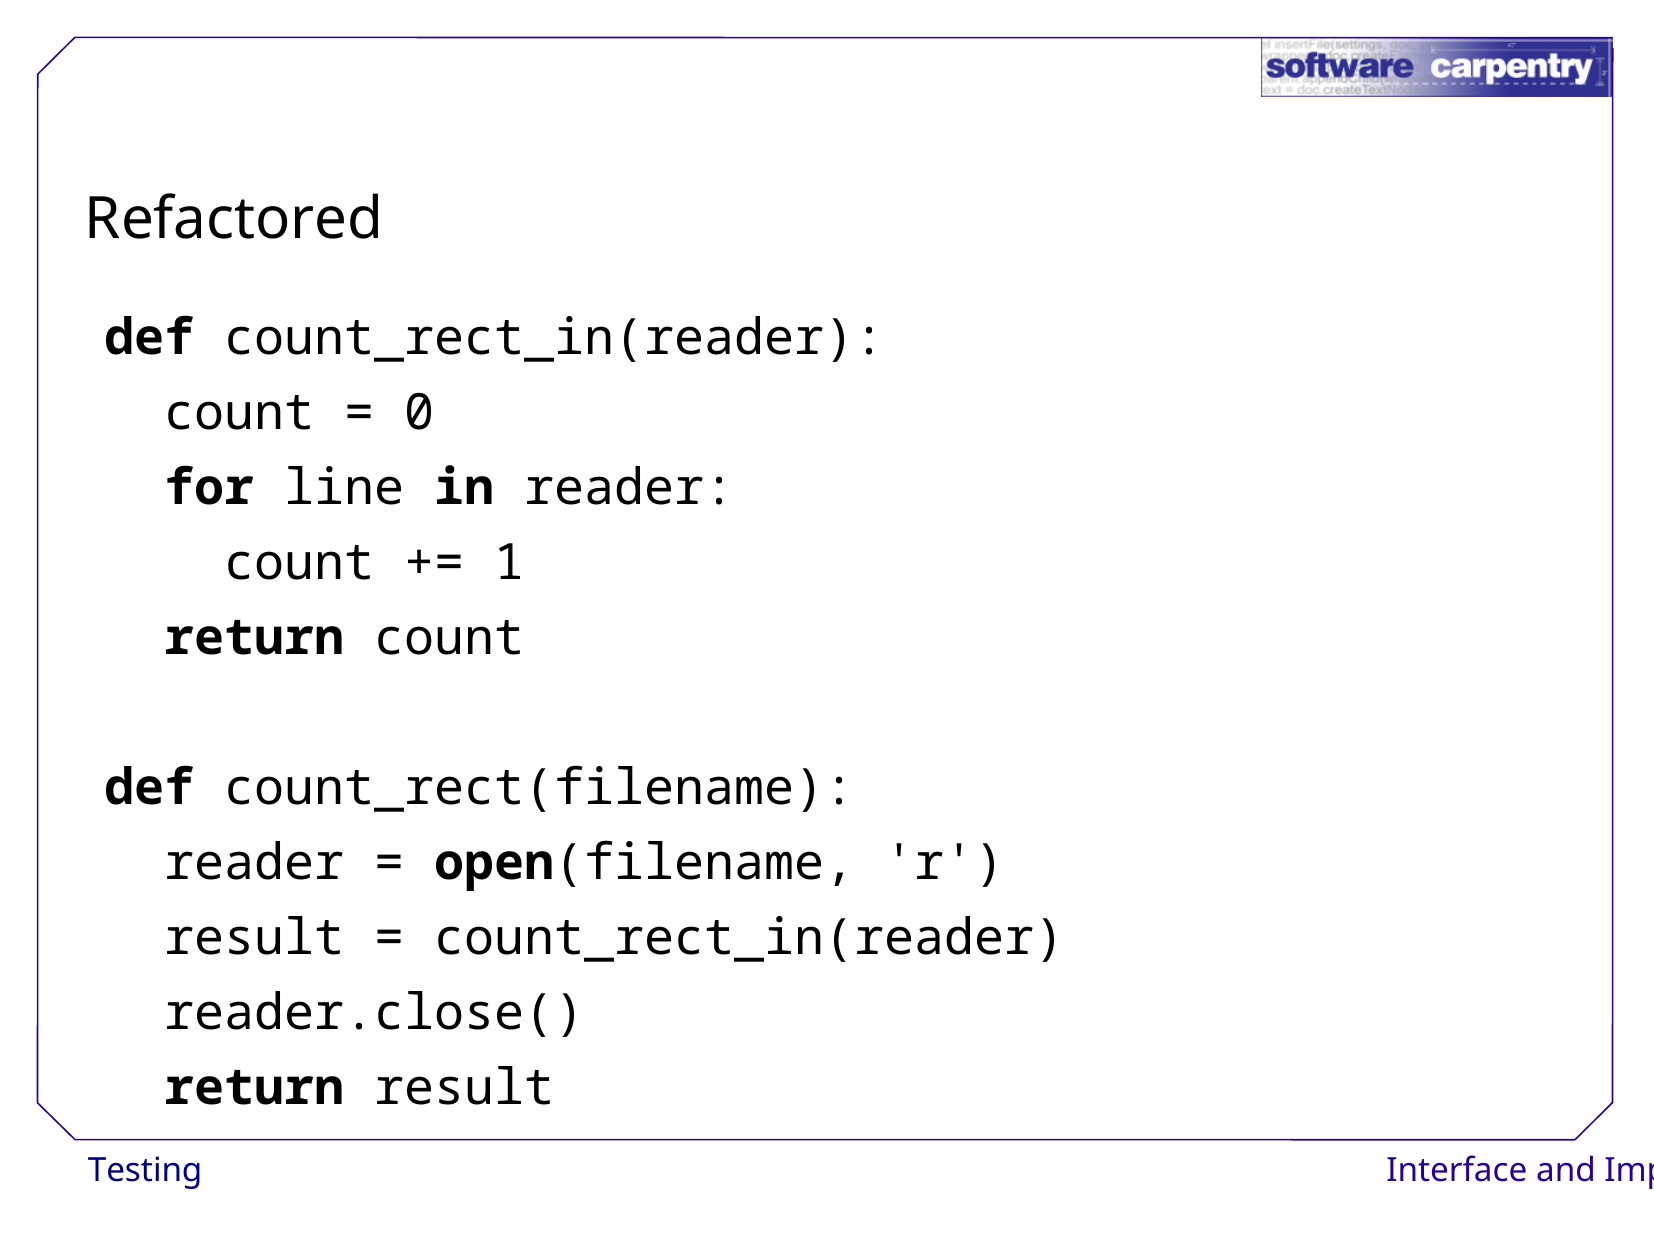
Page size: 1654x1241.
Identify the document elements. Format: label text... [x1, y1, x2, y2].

picture [1261, 39, 1613, 97]
text_box Refactored [70, 138, 549, 259]
text_box def count_rect_in(reader): count = 0 for line in reader: count += 1 return count def count_rect(filename): reader = open(filename, 'r') result = count_rect_in(reader) reader.close() return result [89, 282, 1340, 1133]
